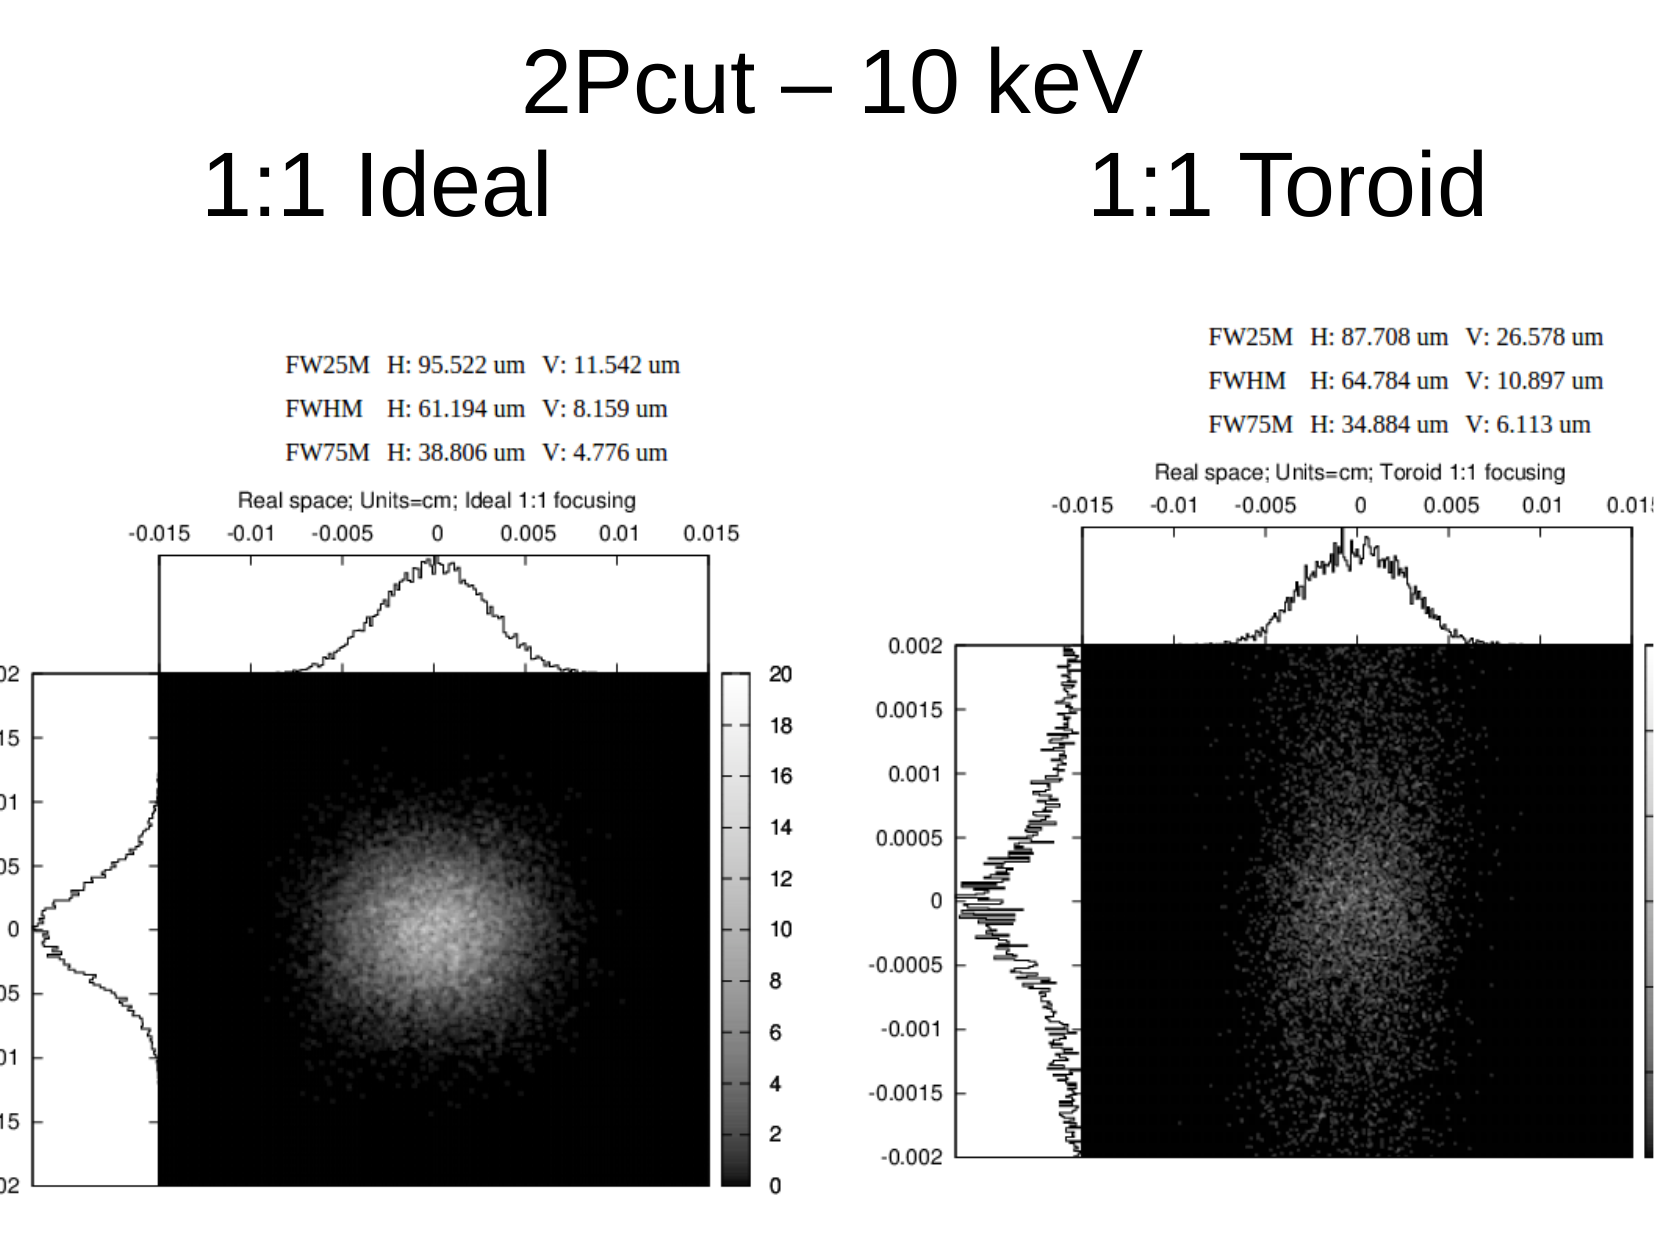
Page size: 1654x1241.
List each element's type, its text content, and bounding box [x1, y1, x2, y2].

title 2Pcut – 10 keV 1:1 Ideal 1:1 Toroid [101, 30, 1591, 238]
picture [0, 314, 823, 1209]
picture [862, 297, 1654, 1186]
